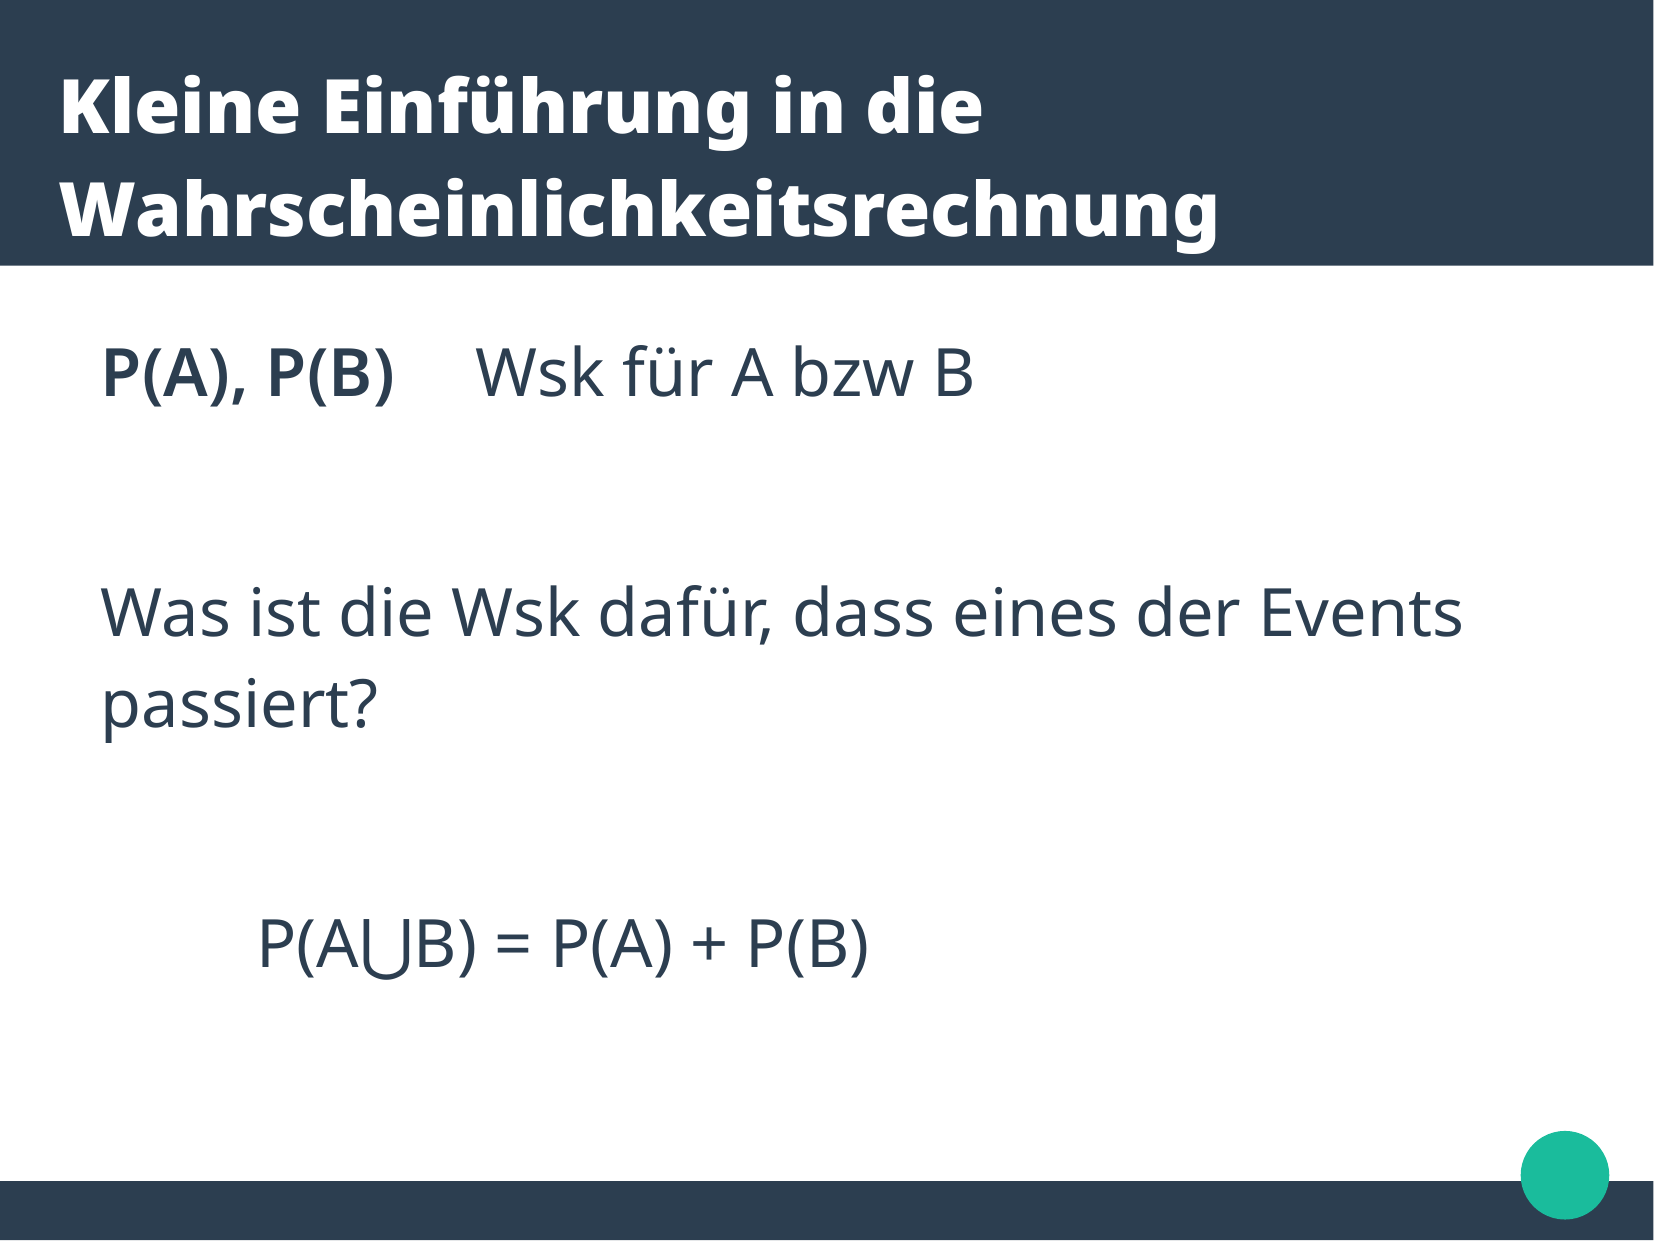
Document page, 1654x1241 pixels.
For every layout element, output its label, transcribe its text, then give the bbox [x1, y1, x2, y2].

list P(A), P(B) Wsk für A bzw B Was ist die Wsk dafür, dass eines der Events passiert? P(A⋃B) = P(A) + P(B) [30, 324, 1595, 1152]
title Kleine Einführung in die Wahrscheinlichkeitsrechnung [59, 53, 1595, 212]
